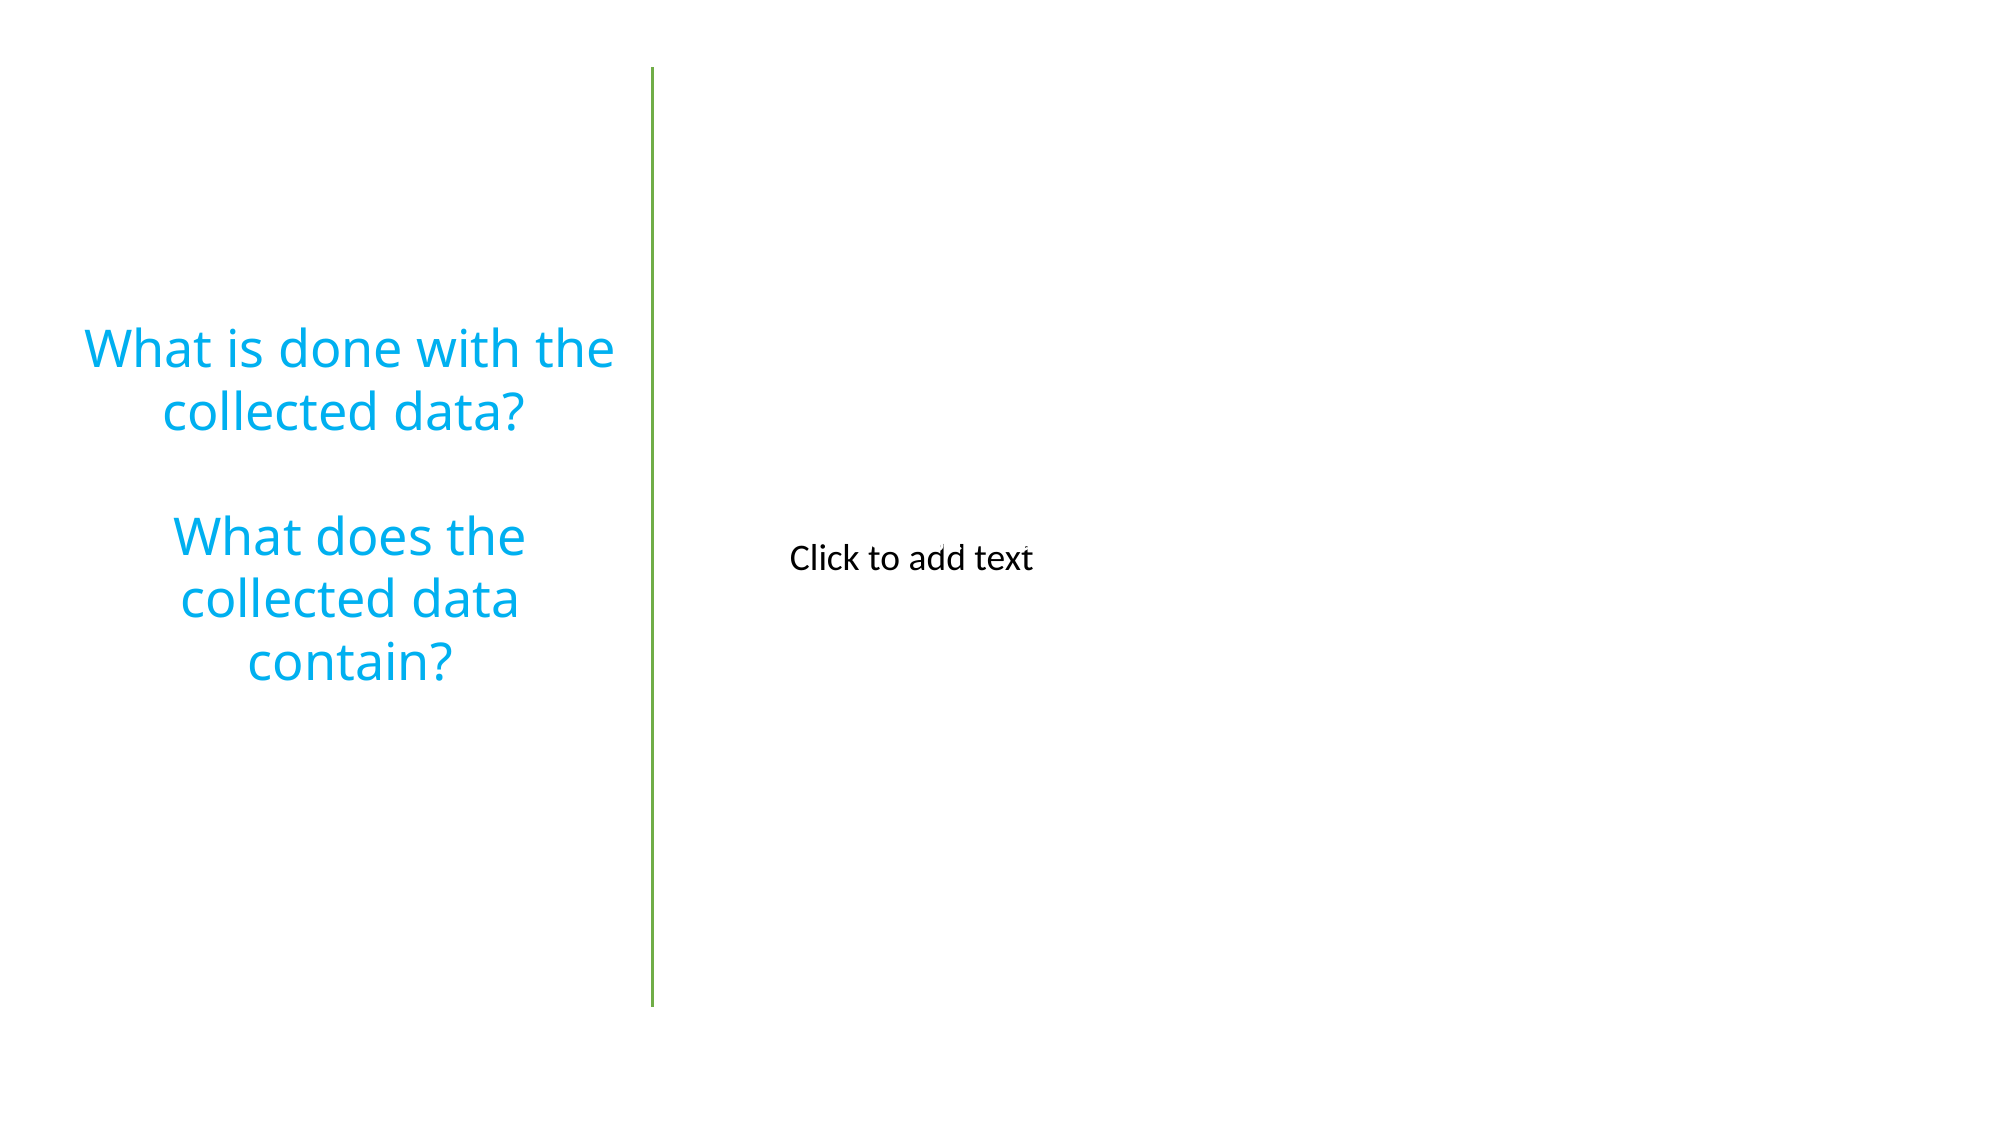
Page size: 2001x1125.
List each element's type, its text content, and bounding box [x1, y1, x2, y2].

text_box What is done with the collected data? What does the collected data contain? [55, 308, 645, 766]
text_box The collected dynamic mouse data is analyzed for patterns which are unique to the user using k-NN classifier. The dynamic mouse data contains the following information: - Mouse move - Mouse press - Mouse release - Mouse drag - X,Y coordinates of the screen Processing is done on this data to extract spatial and temporal information. The statistics of the above information is analyzed to create features that are inputs to the classifier [730, 191, 1898, 934]
